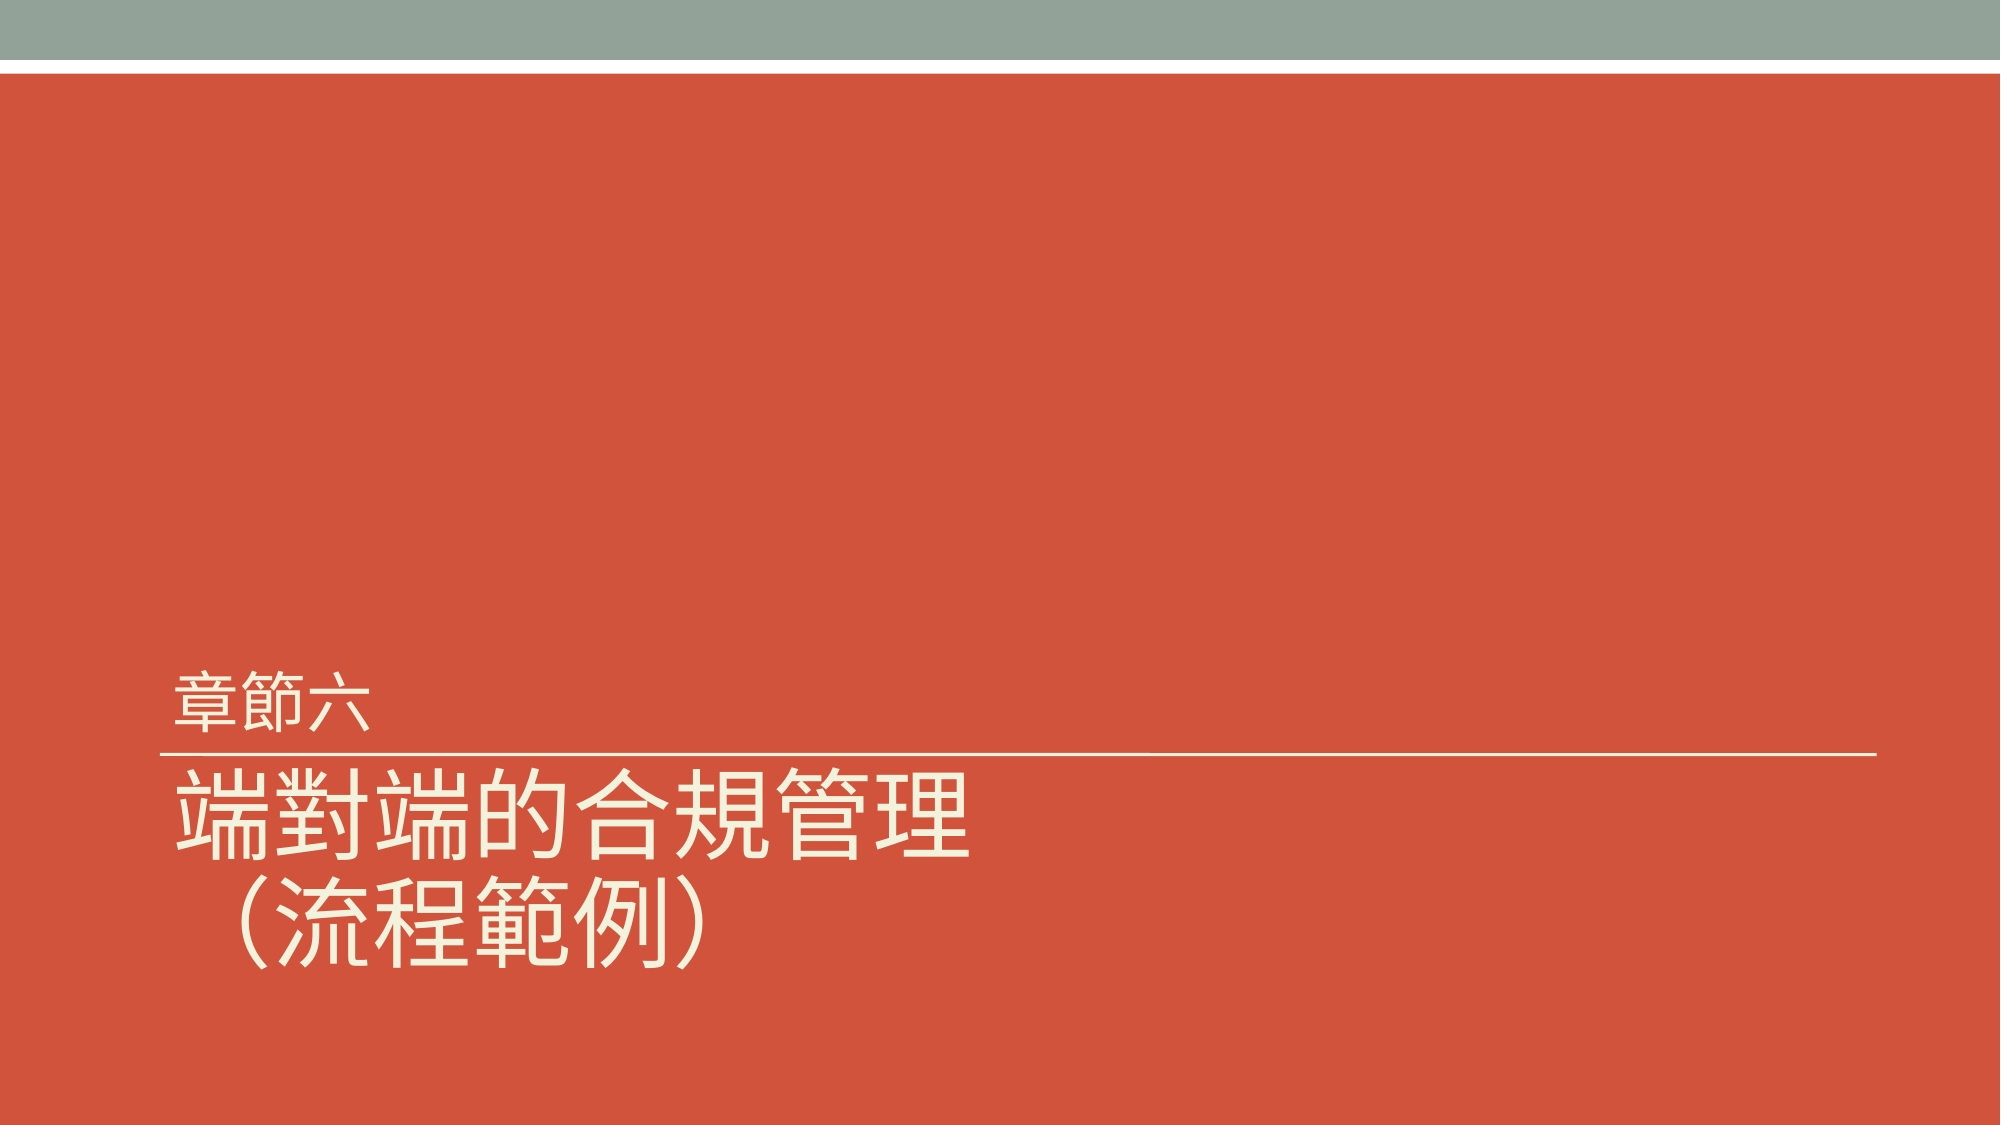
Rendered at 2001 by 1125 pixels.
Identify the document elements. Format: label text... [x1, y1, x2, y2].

list 端對端的合規管理 （流程範例） [157, 758, 1858, 1006]
title 章節六 [157, 387, 1858, 749]
